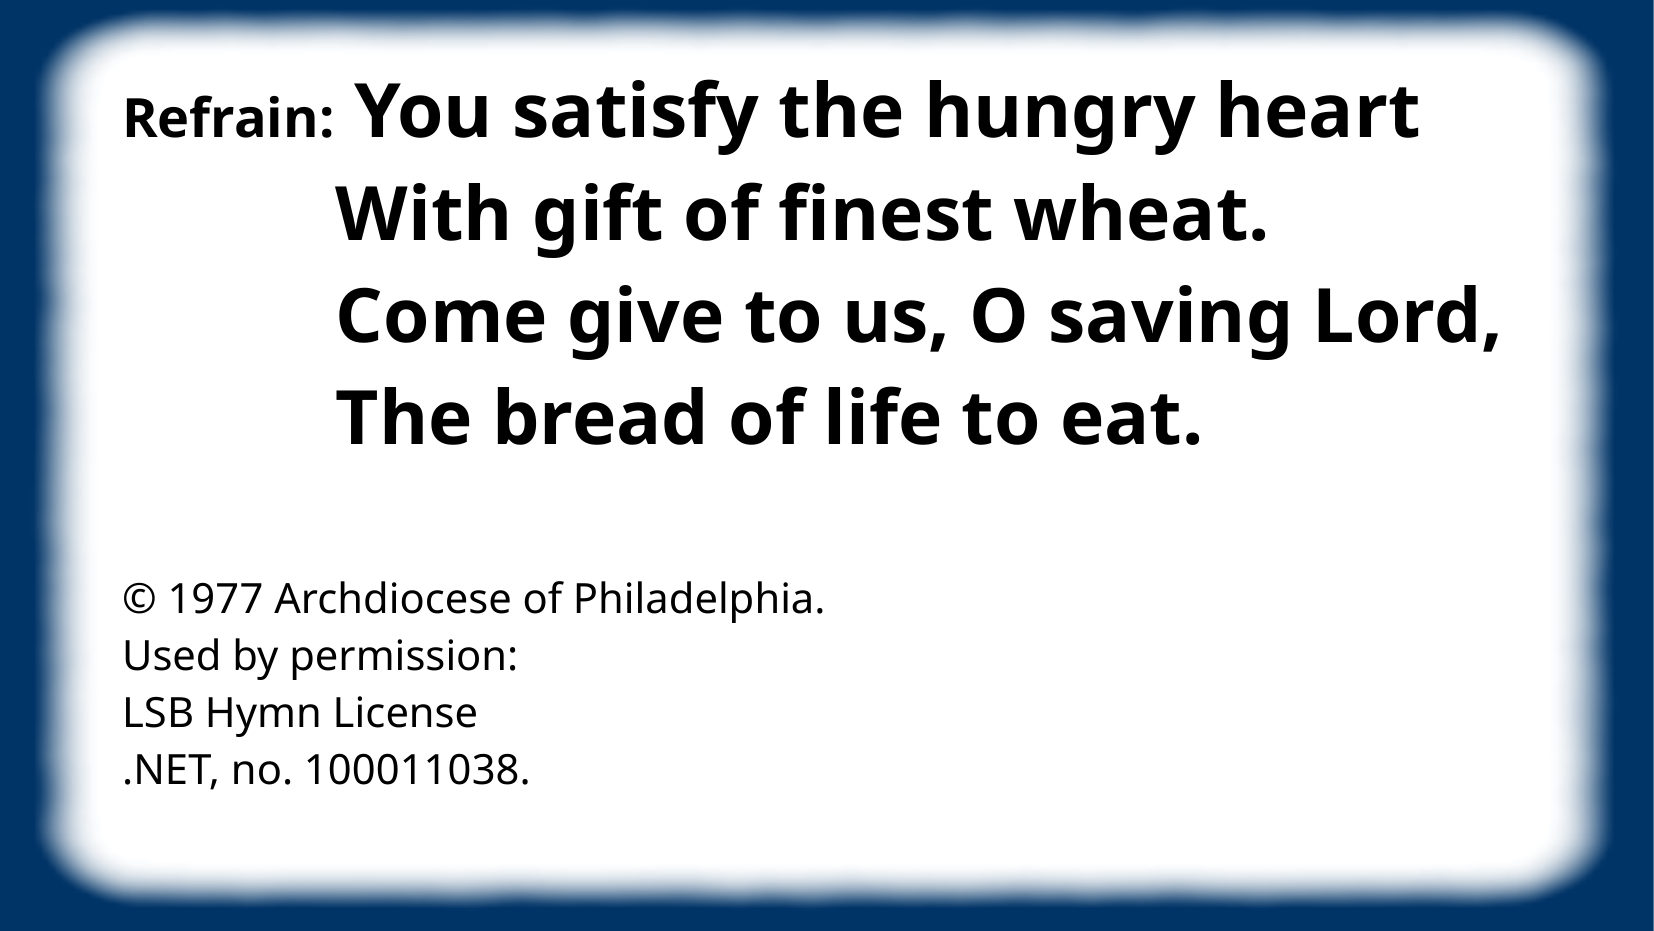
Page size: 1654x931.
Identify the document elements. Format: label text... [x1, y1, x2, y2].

picture [0, 0, 1654, 931]
text_box Refrain: You satisfy the hungry heart With gift of finest wheat. Come give to us, O saving Lord, The bread of life to eat. © 1977 Archdiocese of Philadelphia. Used by permission: LSB Hymn License .NET, no. 100011038. [107, 50, 1548, 842]
